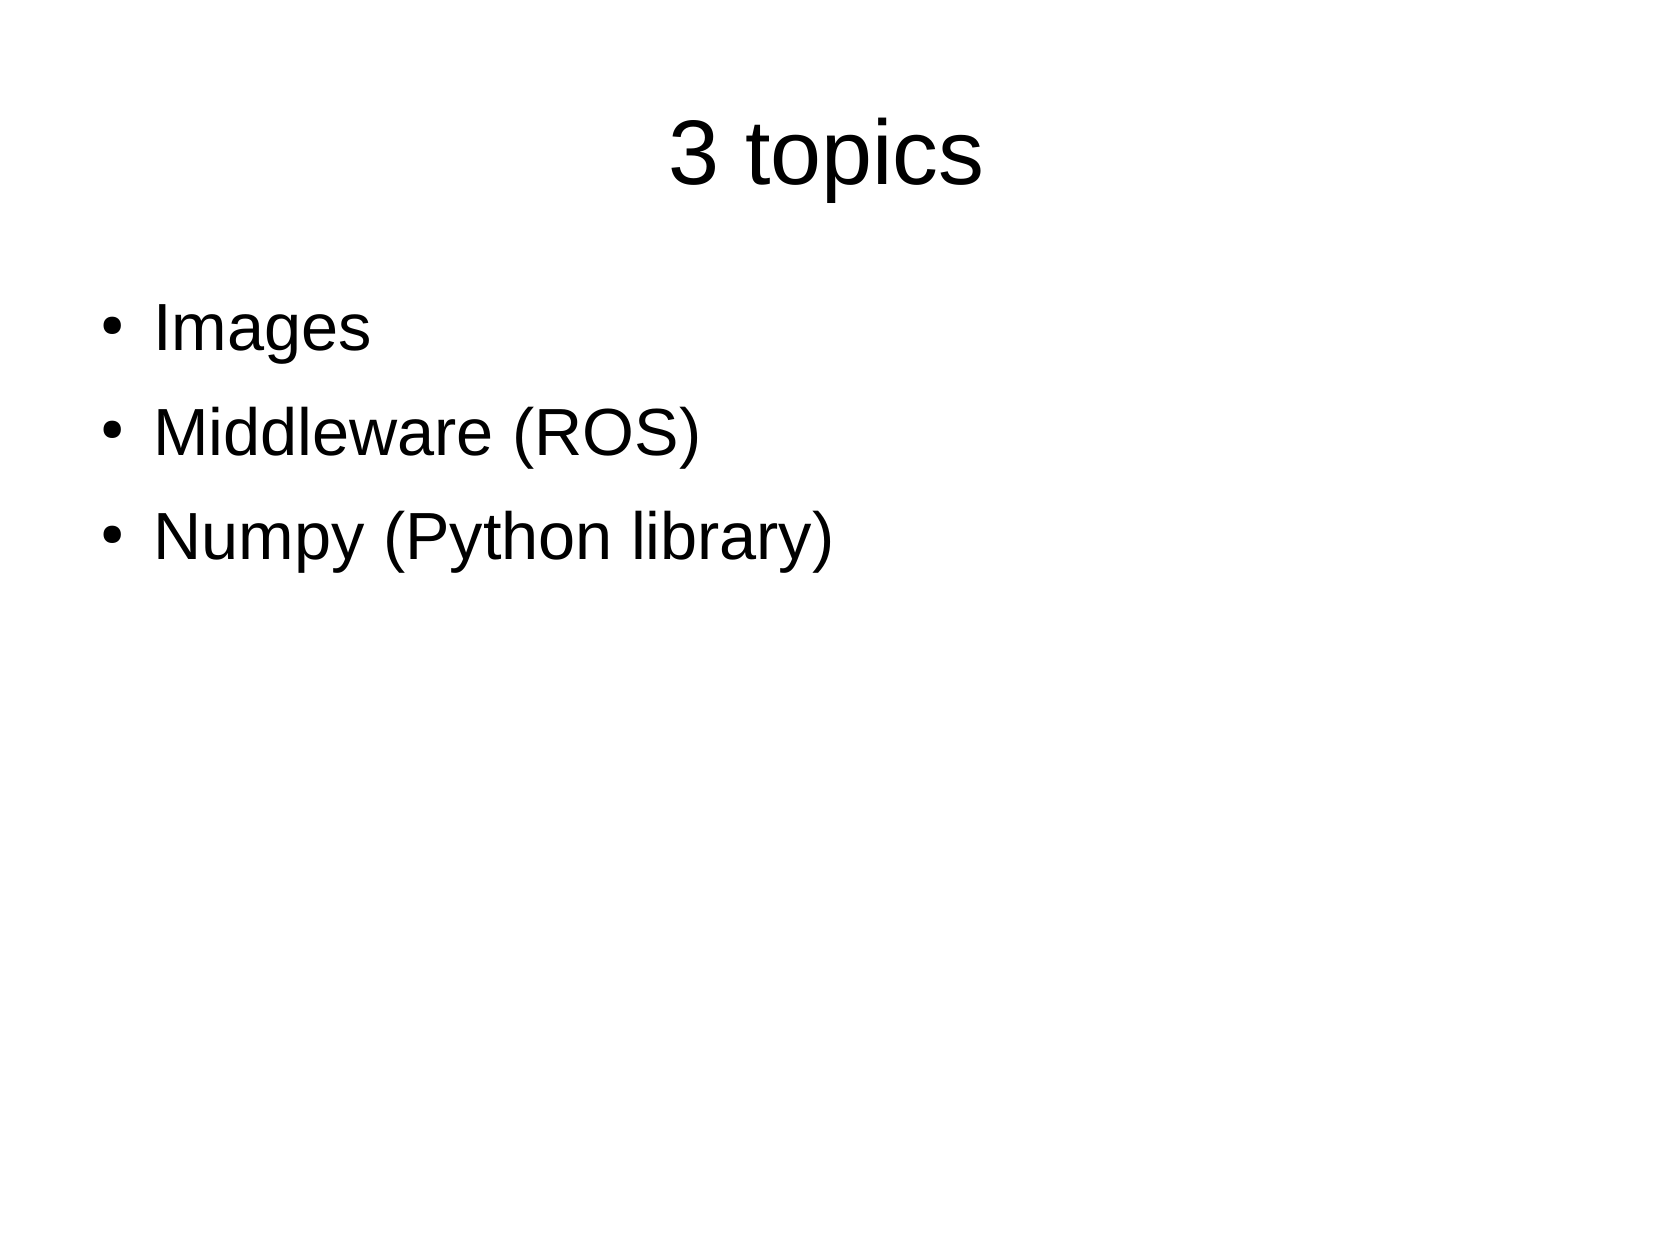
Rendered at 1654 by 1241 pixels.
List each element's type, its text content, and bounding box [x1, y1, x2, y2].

title 3 topics [82, 49, 1571, 257]
list Images Middleware (ROS) Numpy (Python library) [82, 290, 1571, 1010]
